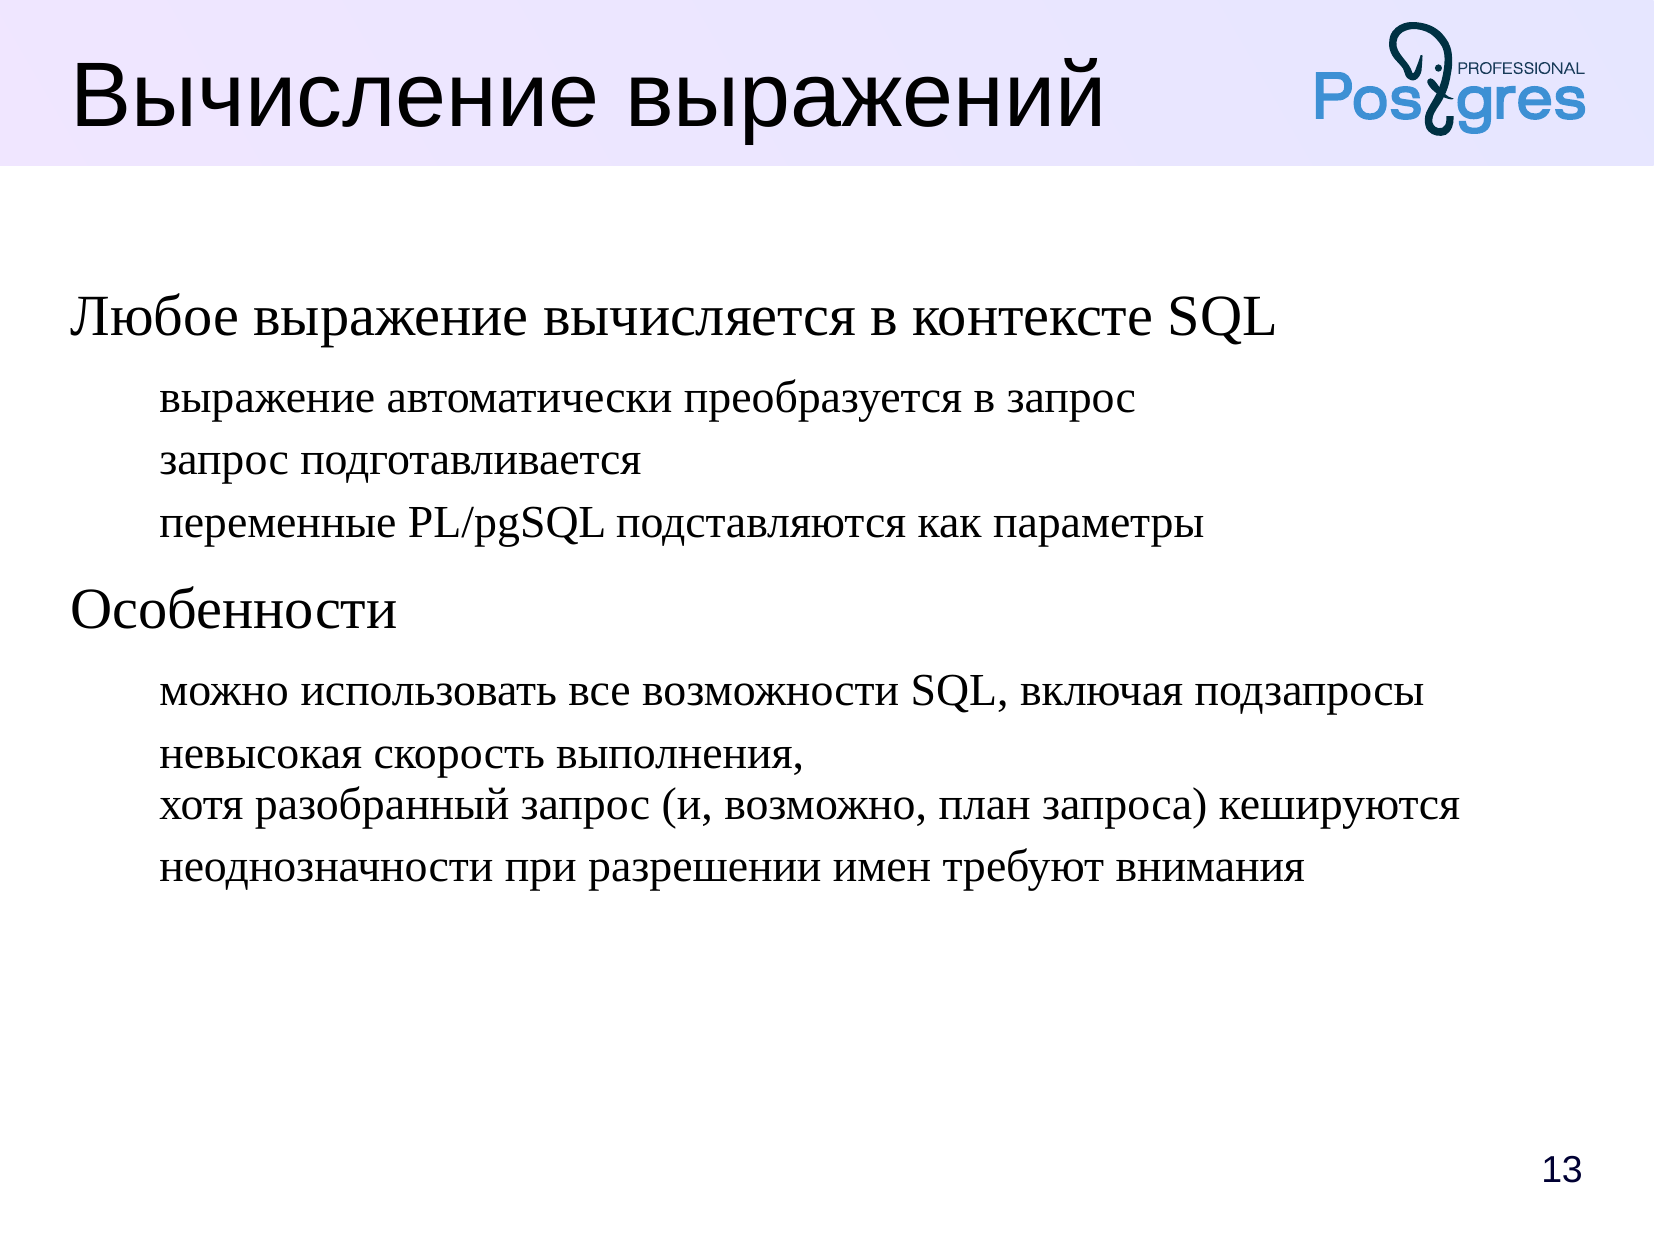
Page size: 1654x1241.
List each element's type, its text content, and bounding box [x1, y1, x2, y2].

title Вычисление выражений [70, 43, 1241, 147]
list Любое выражение вычисляется в контексте SQL выражение автоматически преобразуется в запрос запрос подготавливается переменные PL/pgSQL подставляются как параметры Особенности можно использовать все возможности SQL, включая подзапросы невысокая скорость выполнения, хотя разобранный запрос (и, возможно, план запроса) кешируются неоднозначности при разрешении имен требуют внимания [70, 283, 1583, 1141]
